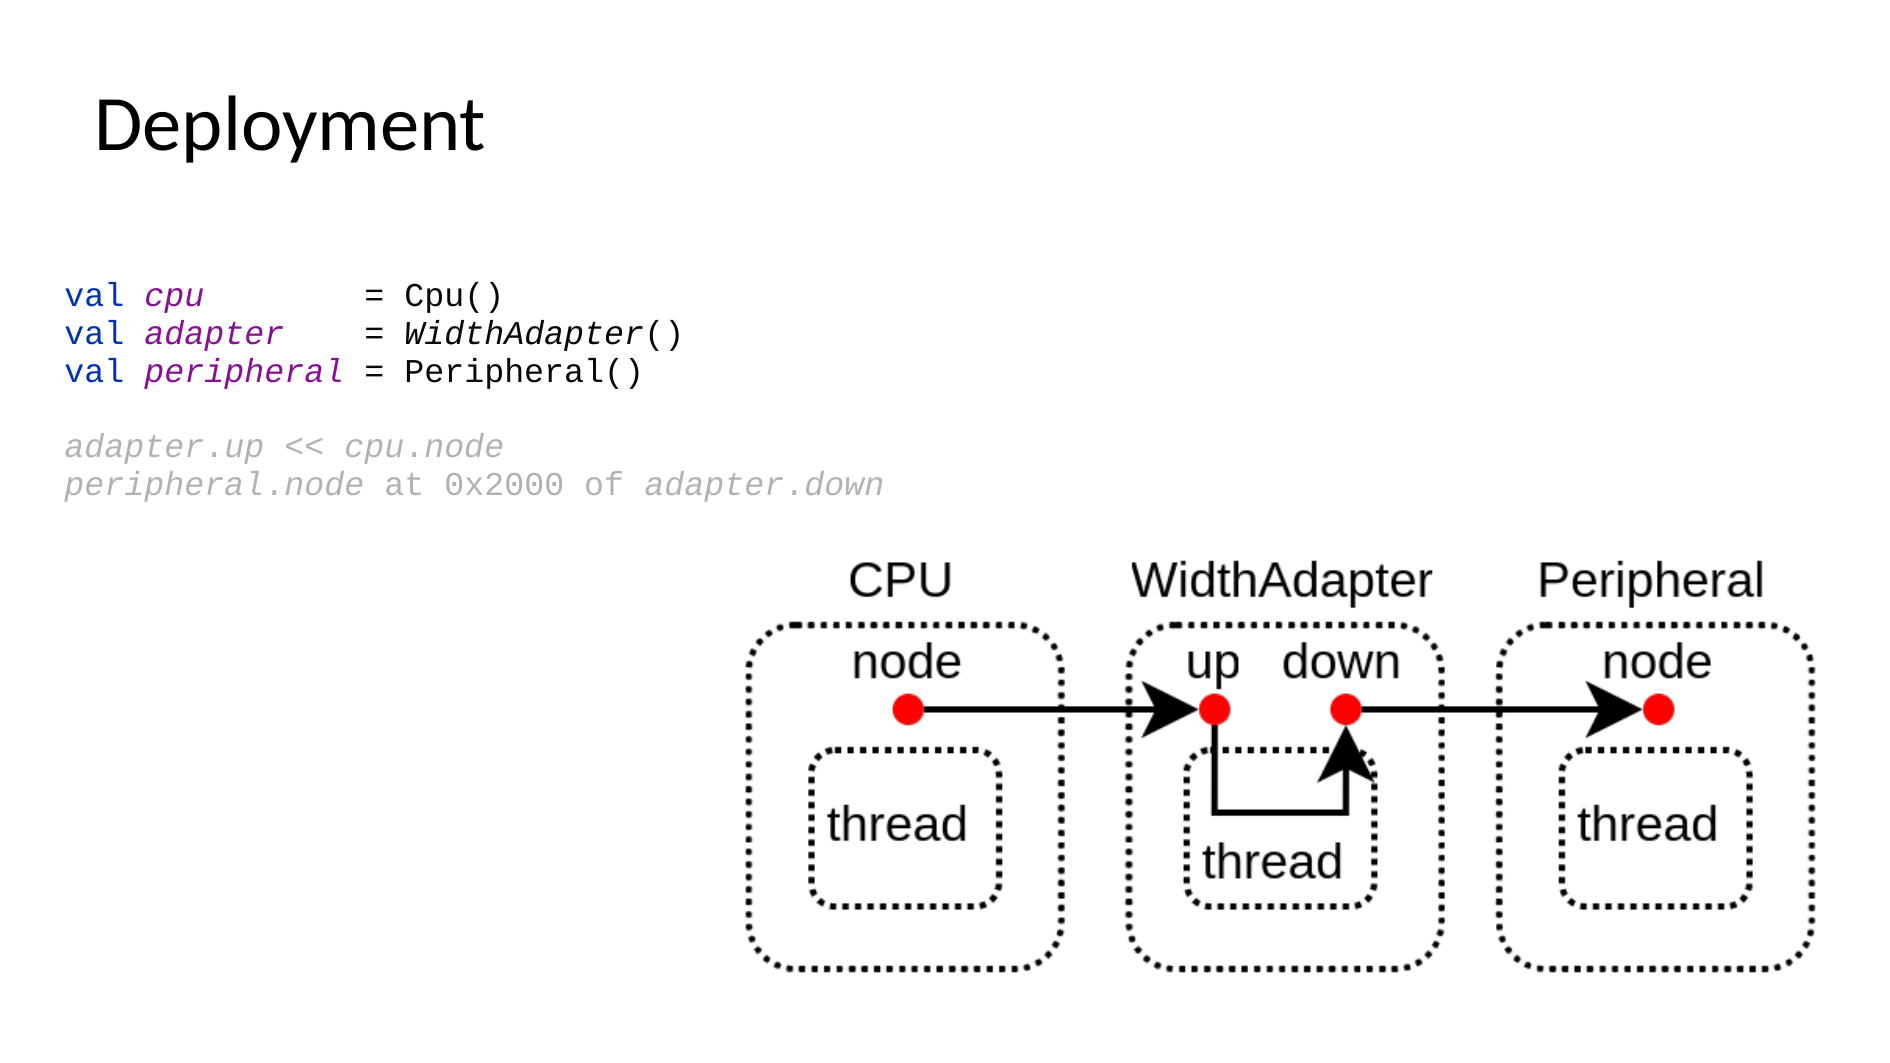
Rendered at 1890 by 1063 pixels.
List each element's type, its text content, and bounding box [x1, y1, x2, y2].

text_box val cpu = Cpu() val adapter = WidthAdapter() val peripheral = Peripheral() adapter.up << cpu.node peripheral.node at 0x2000 of adapter.down [49, 271, 1004, 627]
picture [657, 472, 1890, 1035]
title Deployment [94, 42, 1796, 220]
